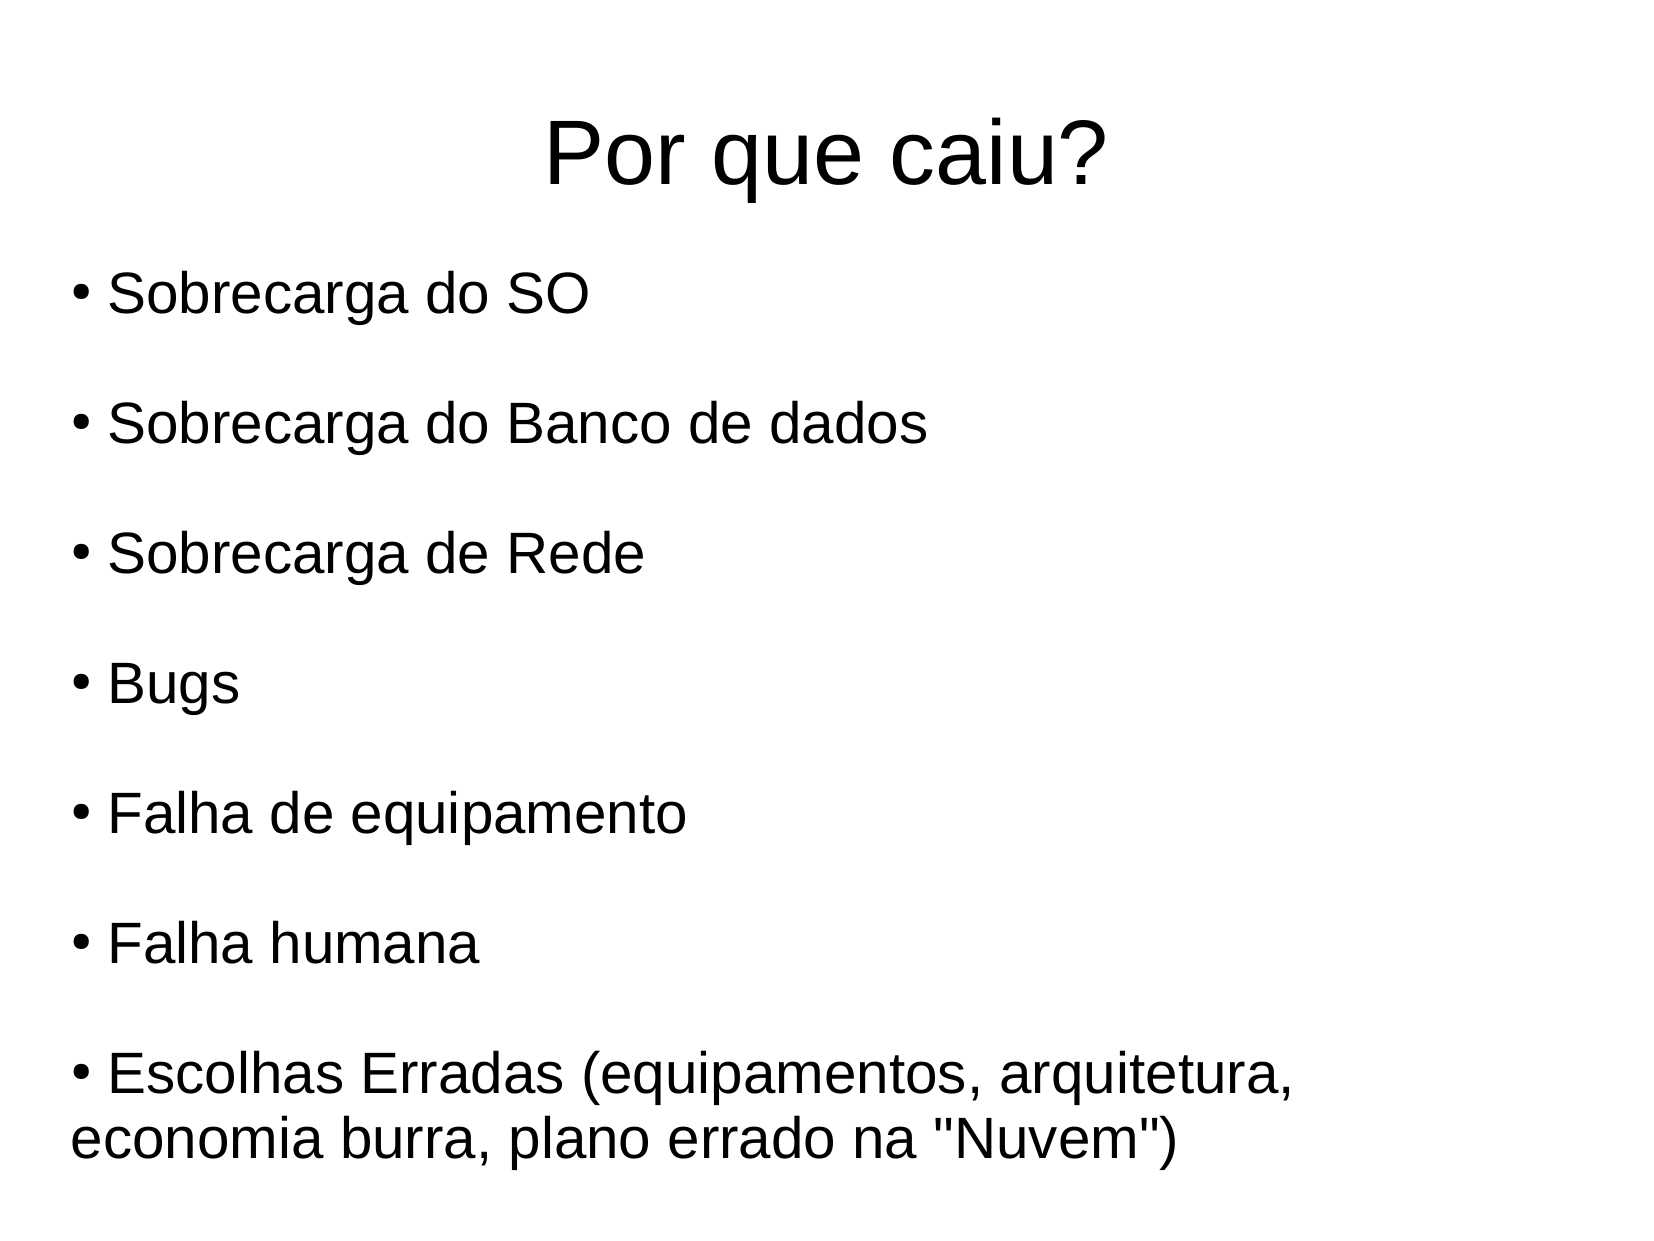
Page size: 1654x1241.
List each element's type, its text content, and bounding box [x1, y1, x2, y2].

title Por que caiu? [82, 49, 1571, 257]
subtitle Sobrecarga do SO Sobrecarga do Banco de dados Sobrecarga de Rede Bugs Falha de equipamento Falha humana Escolhas Erradas (equipamentos, arquitetura, economia burra, plano errado na "Nuvem") [70, 238, 1538, 1193]
